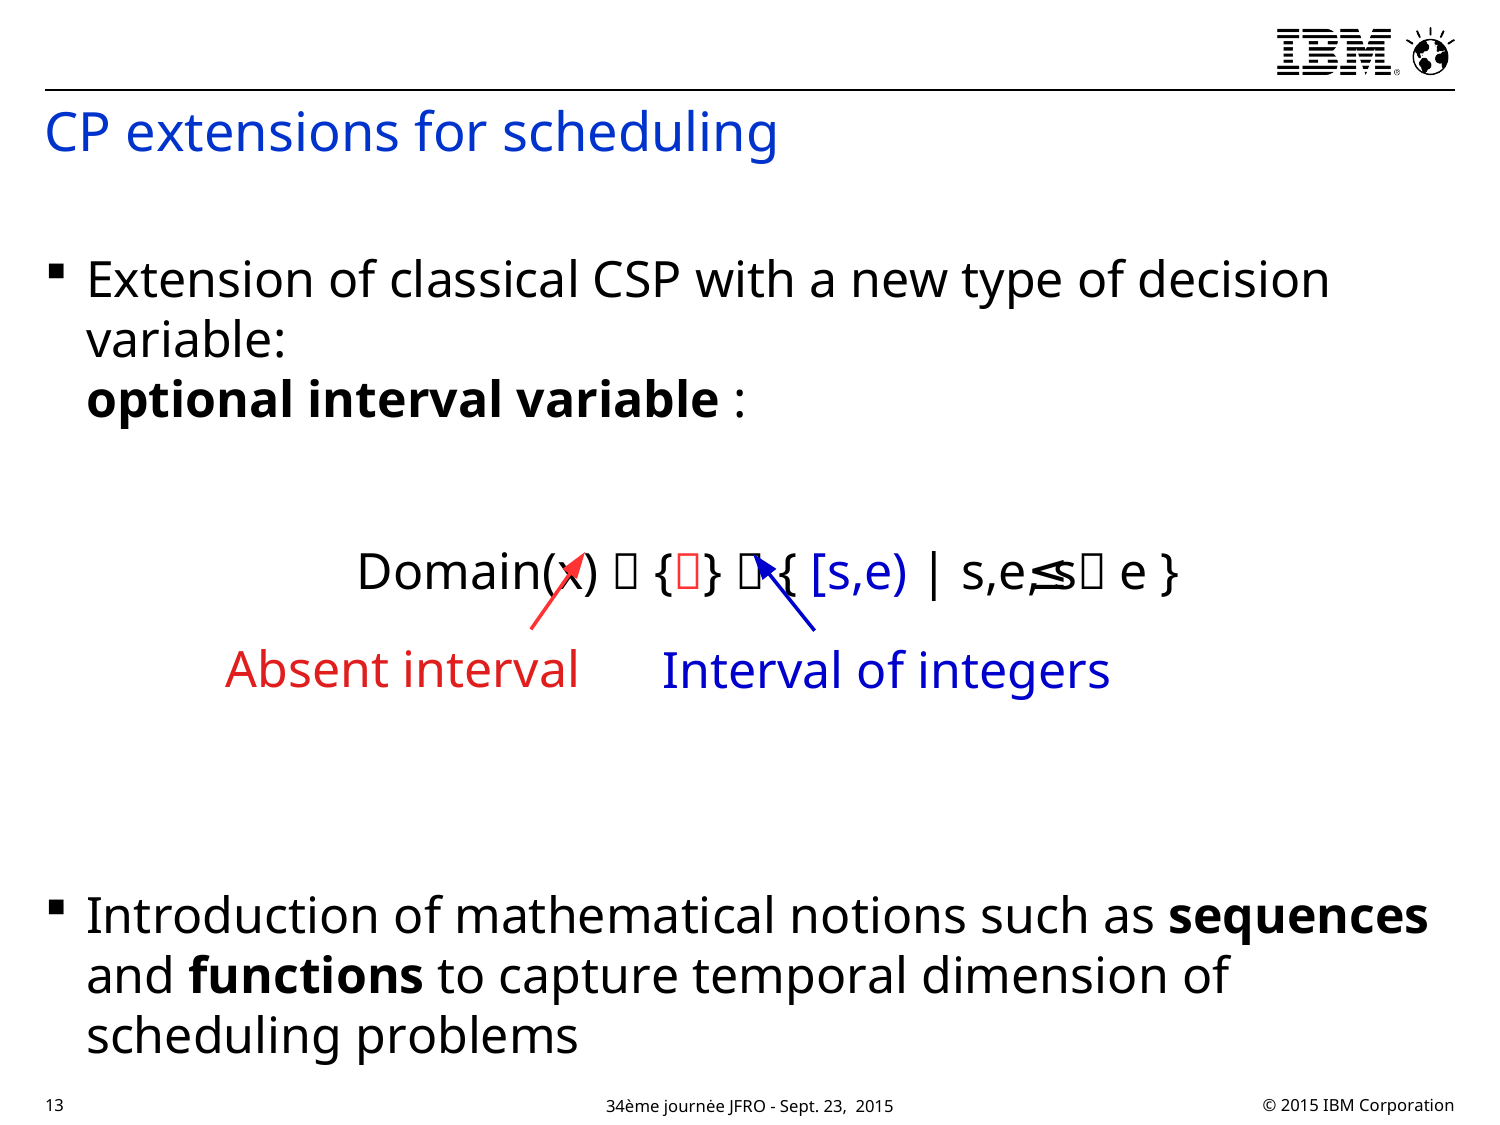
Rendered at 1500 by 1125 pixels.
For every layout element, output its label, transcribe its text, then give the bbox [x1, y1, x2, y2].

text_box Interval of integers [647, 630, 1201, 766]
text_box Absent interval [210, 629, 596, 705]
picture [1260, 10, 1468, 90]
title CP extensions for scheduling [29, 97, 1455, 203]
list Extension of classical CSP with a new type of decision variable: optional interval variable : Domain(x)  {}  { [s,e) | s,e, s≤e } Introduction of mathematical notions such as sequences and functions to capture temporal dimension of scheduling problems [29, 239, 1455, 1066]
